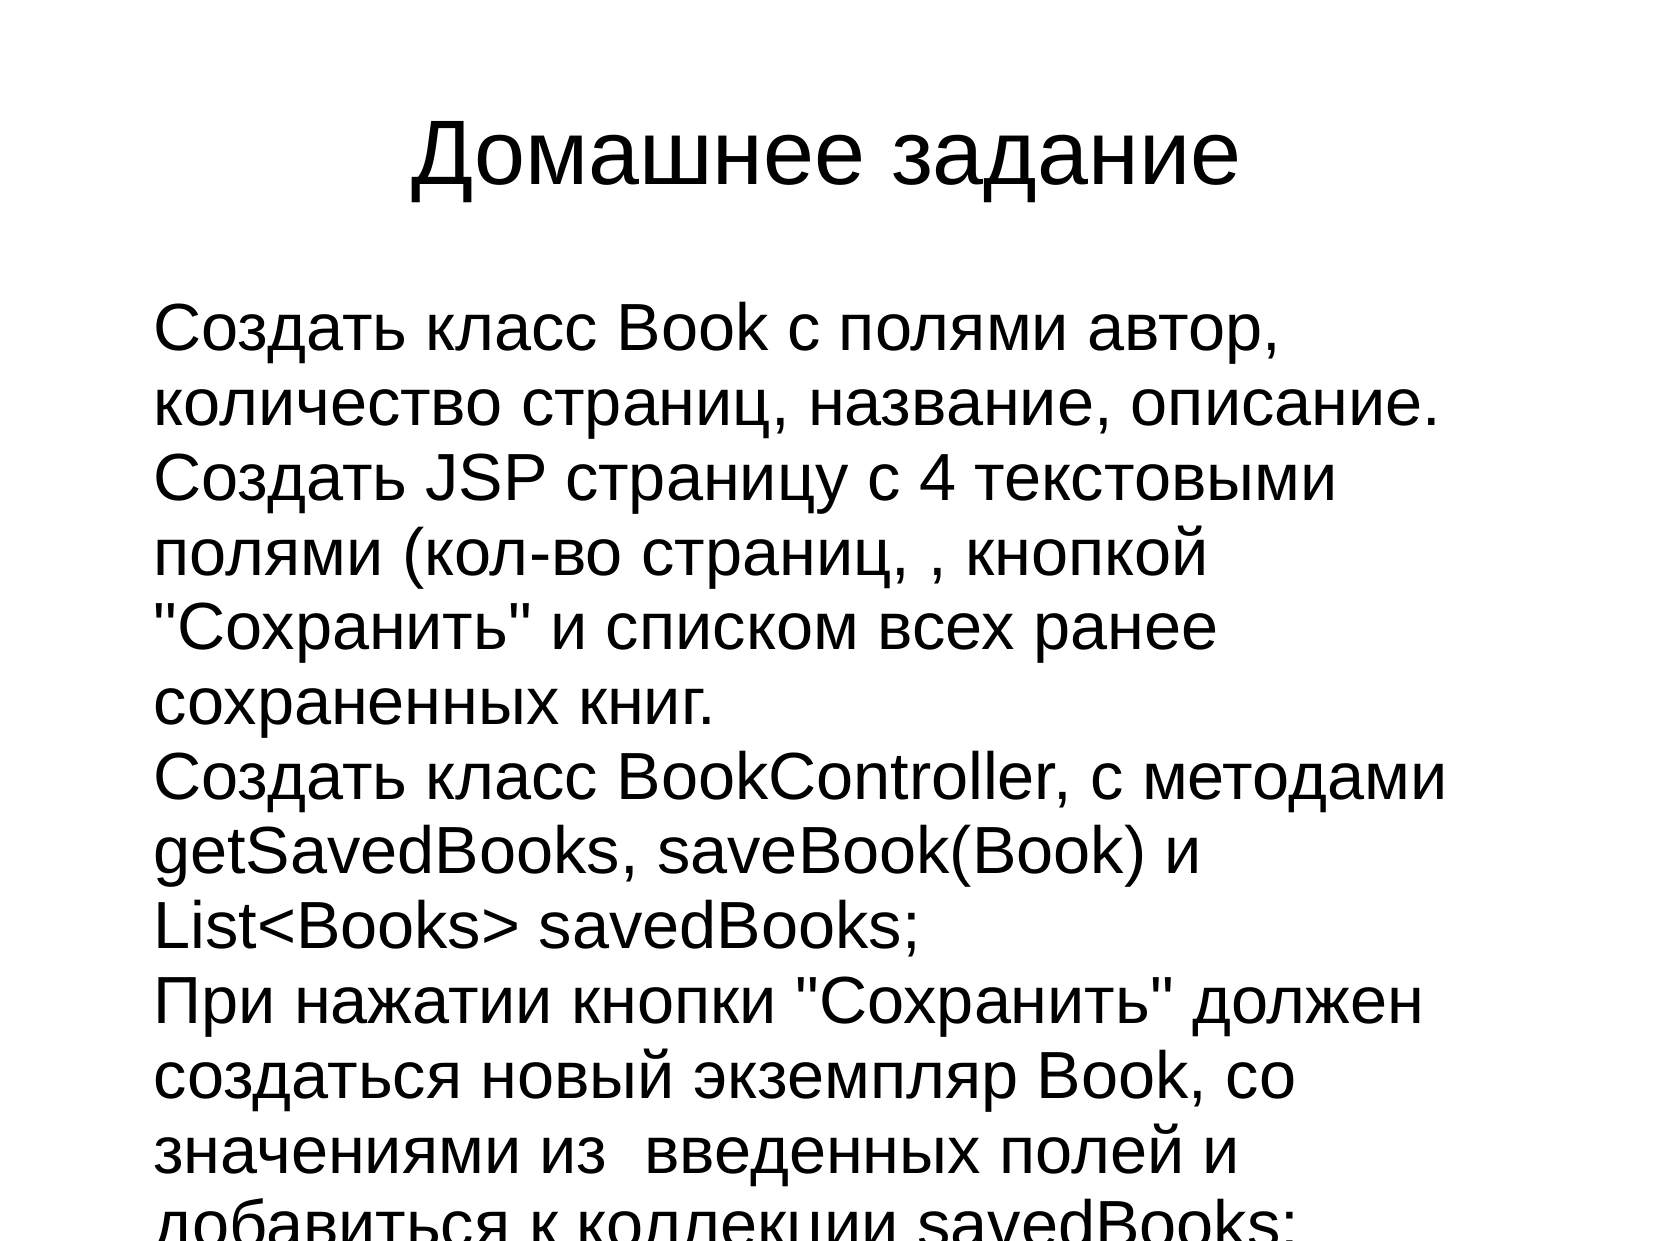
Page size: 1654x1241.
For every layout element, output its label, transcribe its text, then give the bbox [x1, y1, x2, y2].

title Домашнее задание [82, 49, 1571, 257]
list Создать класс Book с полями автор, количество страниц, название, описание. Создать JSP страницу с 4 текстовыми полями (кол-во страниц, , кнопкой "Сохранить" и списком всех ранее сохраненных книг. Создать класс BookController, с методами getSavedBooks, saveBook(Book) и List<Books> savedBooks; При нажатии кнопки "Сохранить" должен создаться новый экземпляр Book, со значениями из введенных полей и добавиться к коллекции savedBooks; [82, 290, 1571, 1241]
